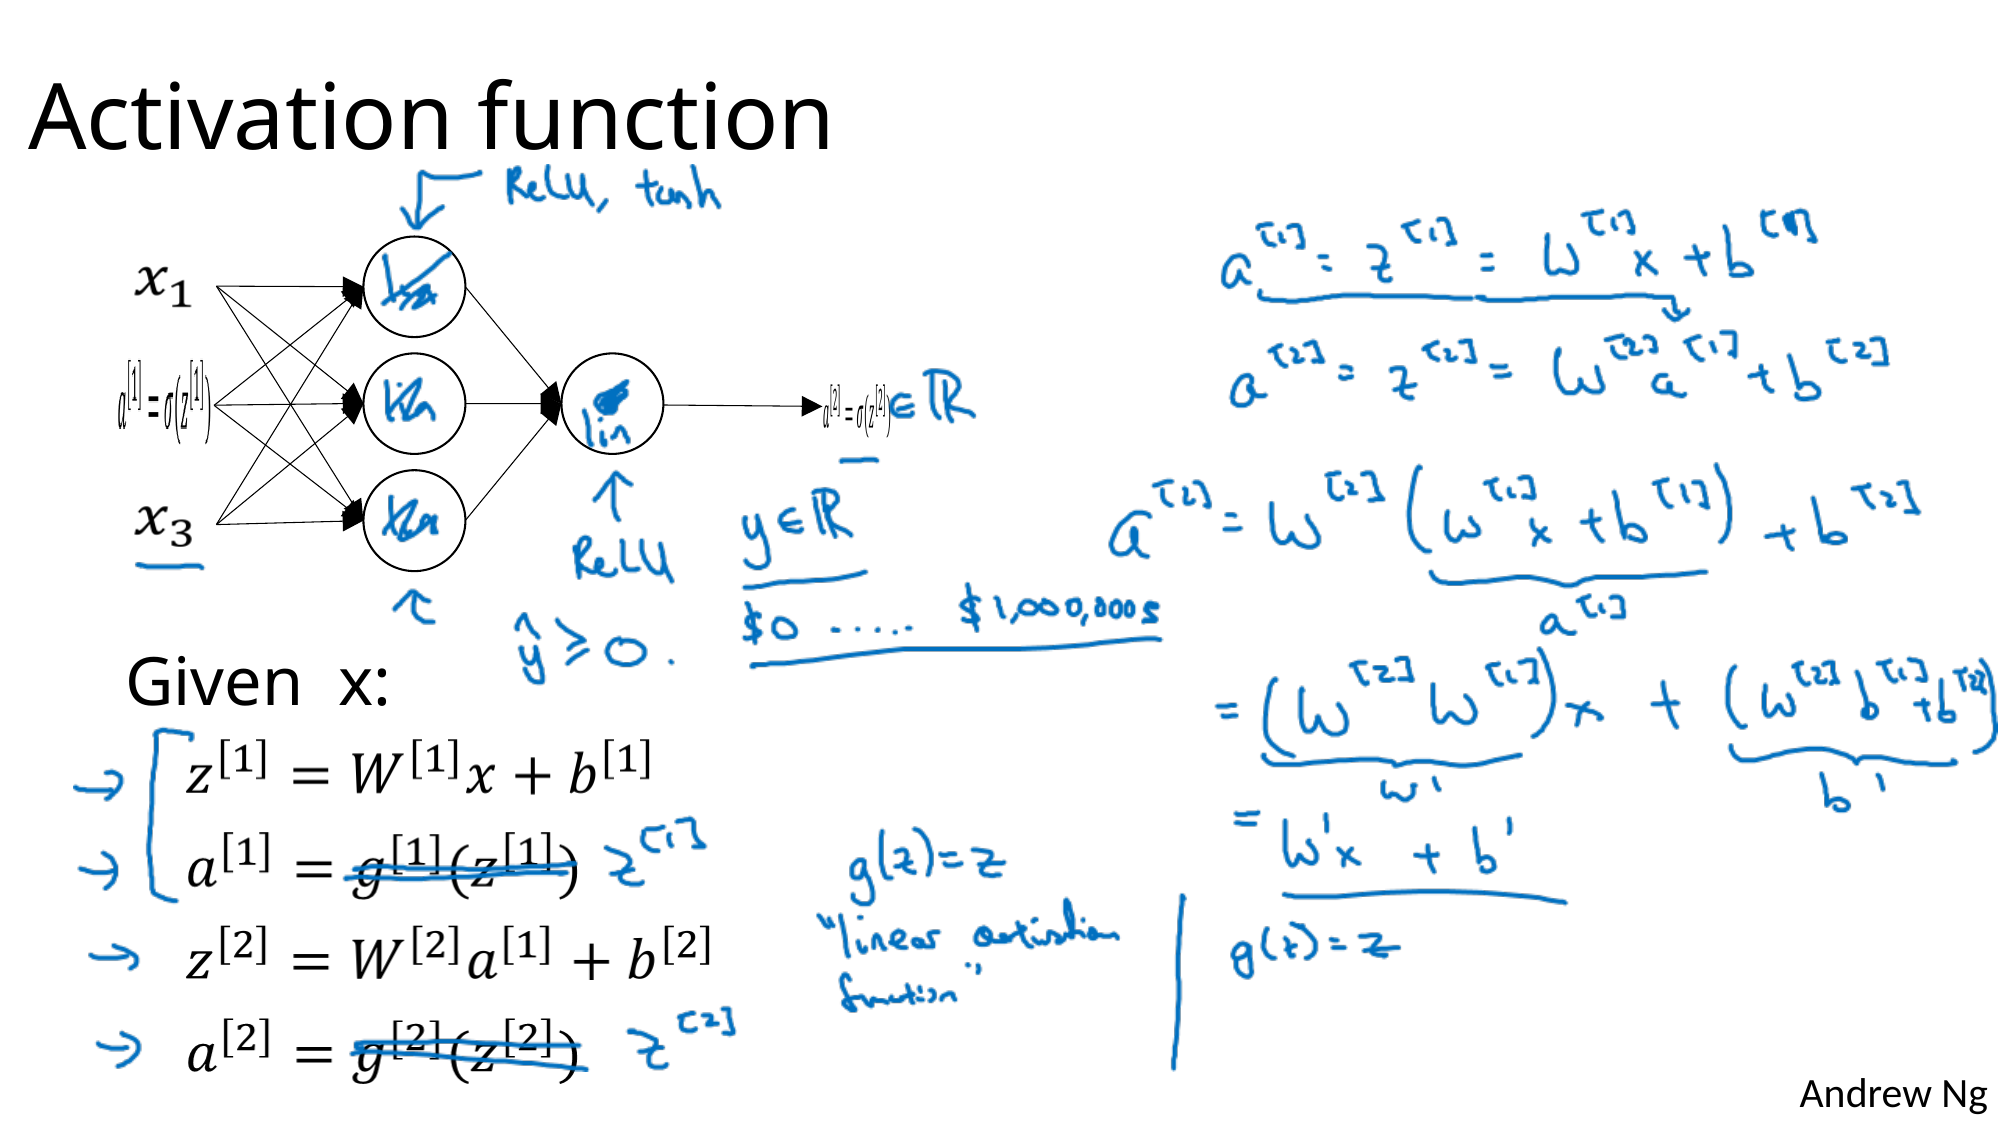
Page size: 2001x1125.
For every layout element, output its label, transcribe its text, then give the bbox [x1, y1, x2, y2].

title Activation function [13, 11, 1738, 230]
picture [73, 164, 1998, 1072]
text_box [176, 1072, 591, 1087]
